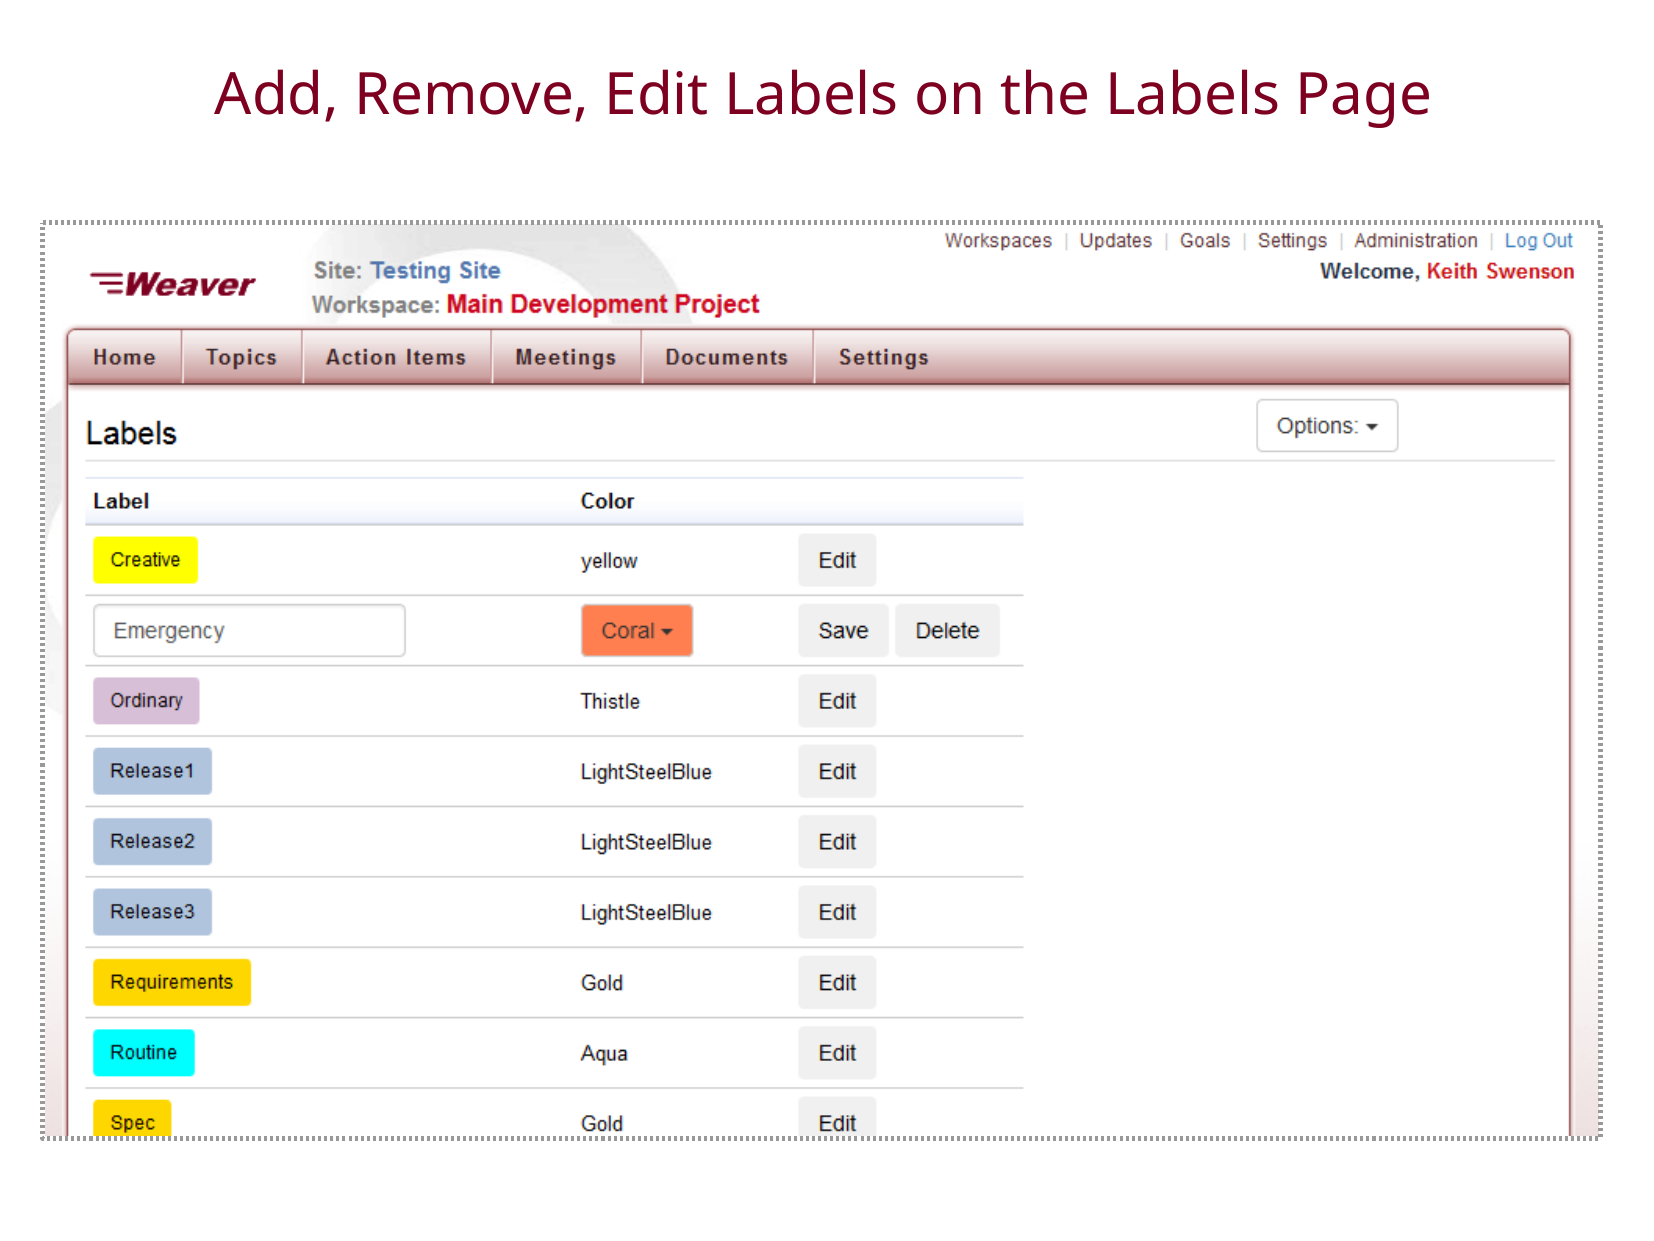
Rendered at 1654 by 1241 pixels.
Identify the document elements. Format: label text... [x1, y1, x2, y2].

title Add, Remove, Edit Labels on the Labels Page [41, 34, 1606, 151]
picture [45, 224, 1599, 1136]
